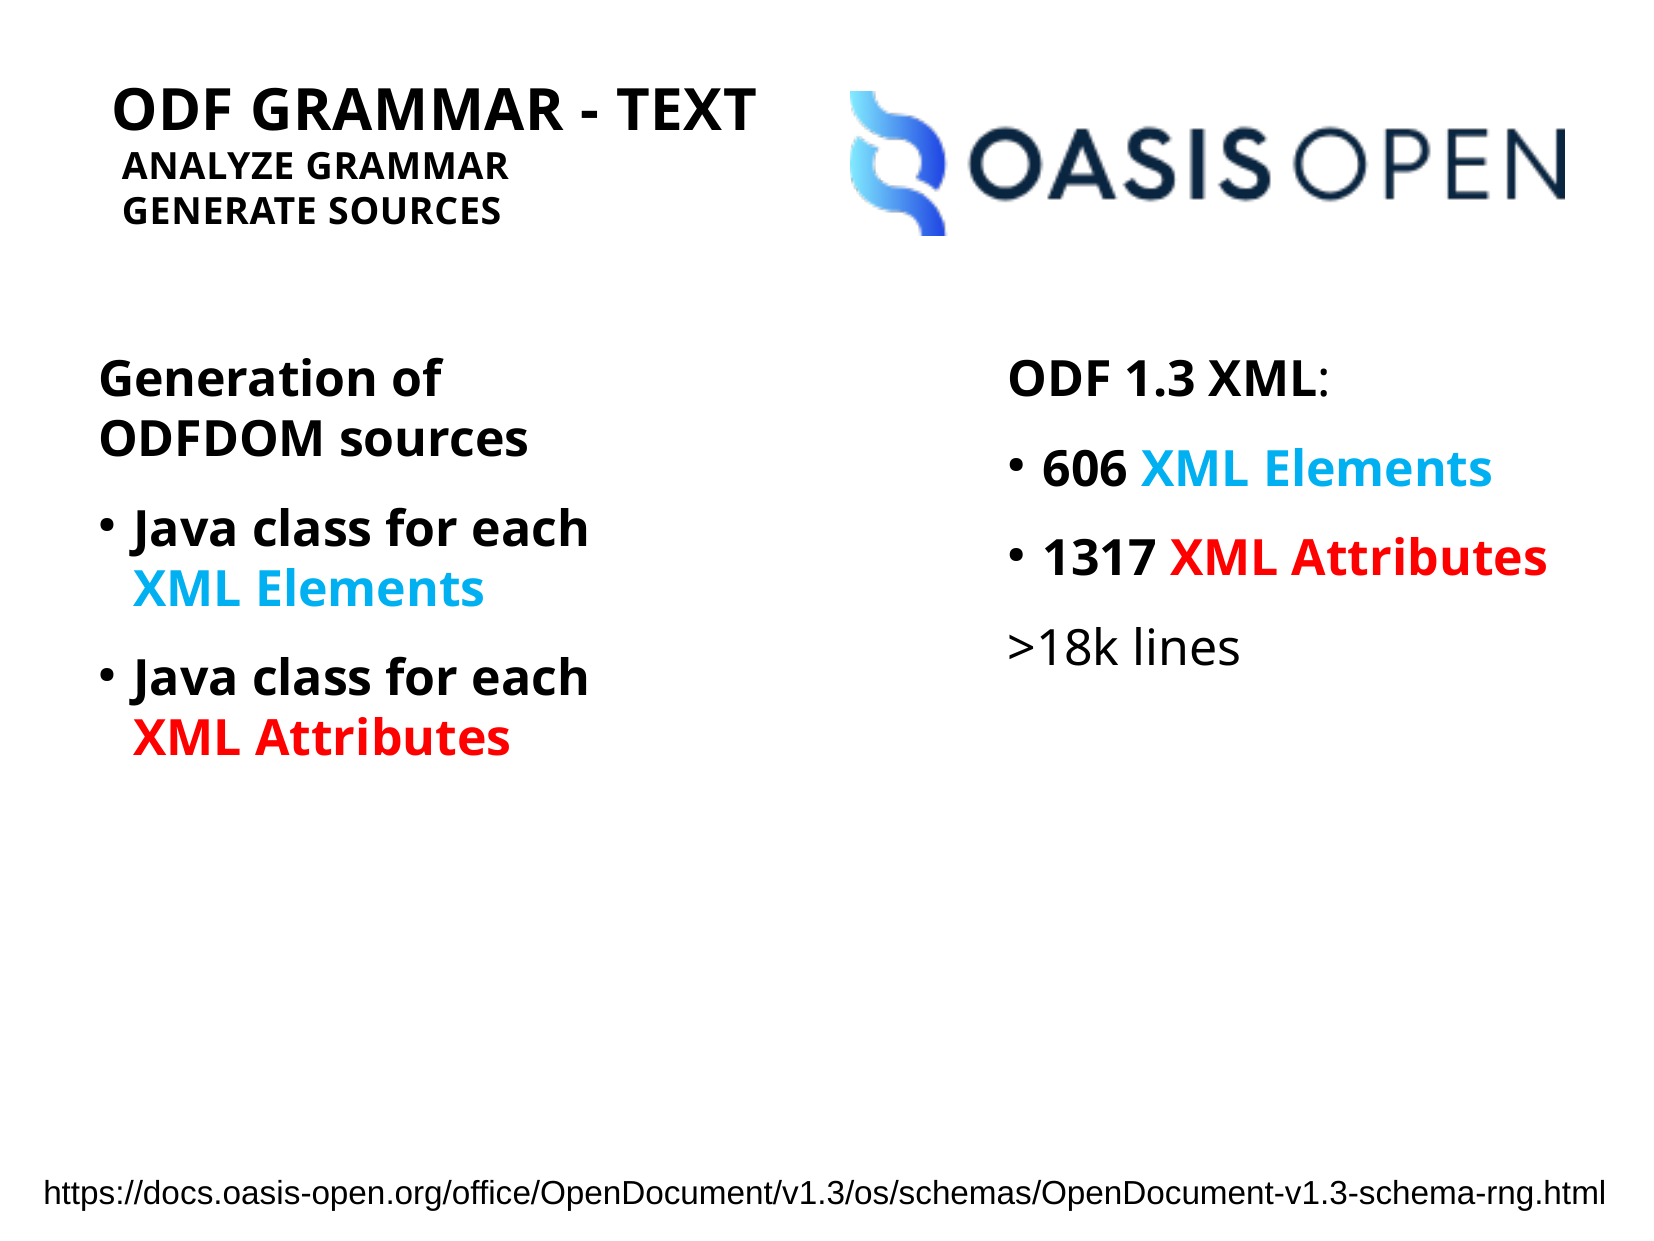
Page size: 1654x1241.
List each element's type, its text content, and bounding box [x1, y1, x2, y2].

text_box Generation of ODFDOM sources Java class for each XML Elements Java class for each XML Attributes [98, 346, 646, 765]
title ODF Grammar - text Analyze Grammar generate Sources [111, 71, 1419, 249]
text_box https://docs.oasis-open.org/office/OpenDocument/v1.3/os/schemas/OpenDocument-v1.3-schema-rng.html [28, 1167, 1624, 1220]
text_box ODF 1.3 XML: 606 XML Elements 1317 XML Attributes >18k lines [1007, 346, 1556, 765]
picture [850, 91, 1565, 236]
